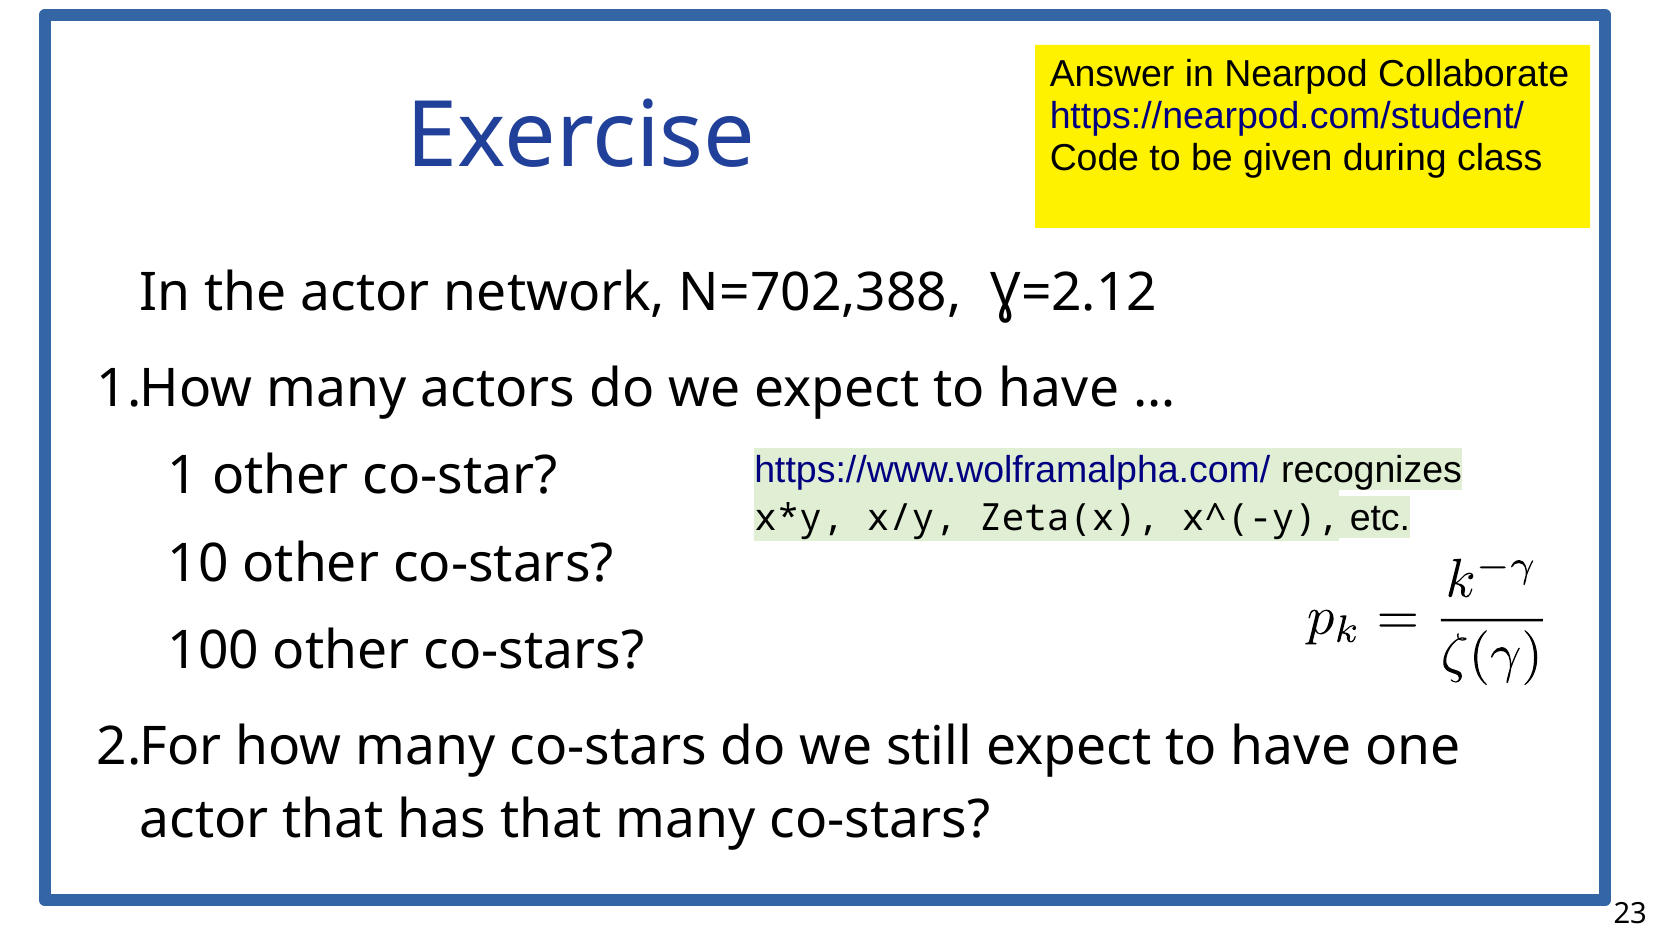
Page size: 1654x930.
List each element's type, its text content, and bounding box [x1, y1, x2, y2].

text_box Answer in Nearpod Collaboratehttps://nearpod.com/student/ Code to be given during class [1035, 44, 1591, 228]
text_box [1305, 553, 1543, 686]
list In the actor network, N=702,388, Ɣ=2.12 How many actors do we expect to have … 1 other co-star? 10 other co-stars? 100 other co-stars? For how many co-stars do we still expect to have one actor that has that many co-stars? [82, 252, 1571, 856]
title Exercise [82, 21, 1081, 243]
text_box https://www.wolframalpha.com/ recognizes x*y, x/y, Zeta(x), x^(-y), etc. [739, 440, 1516, 586]
